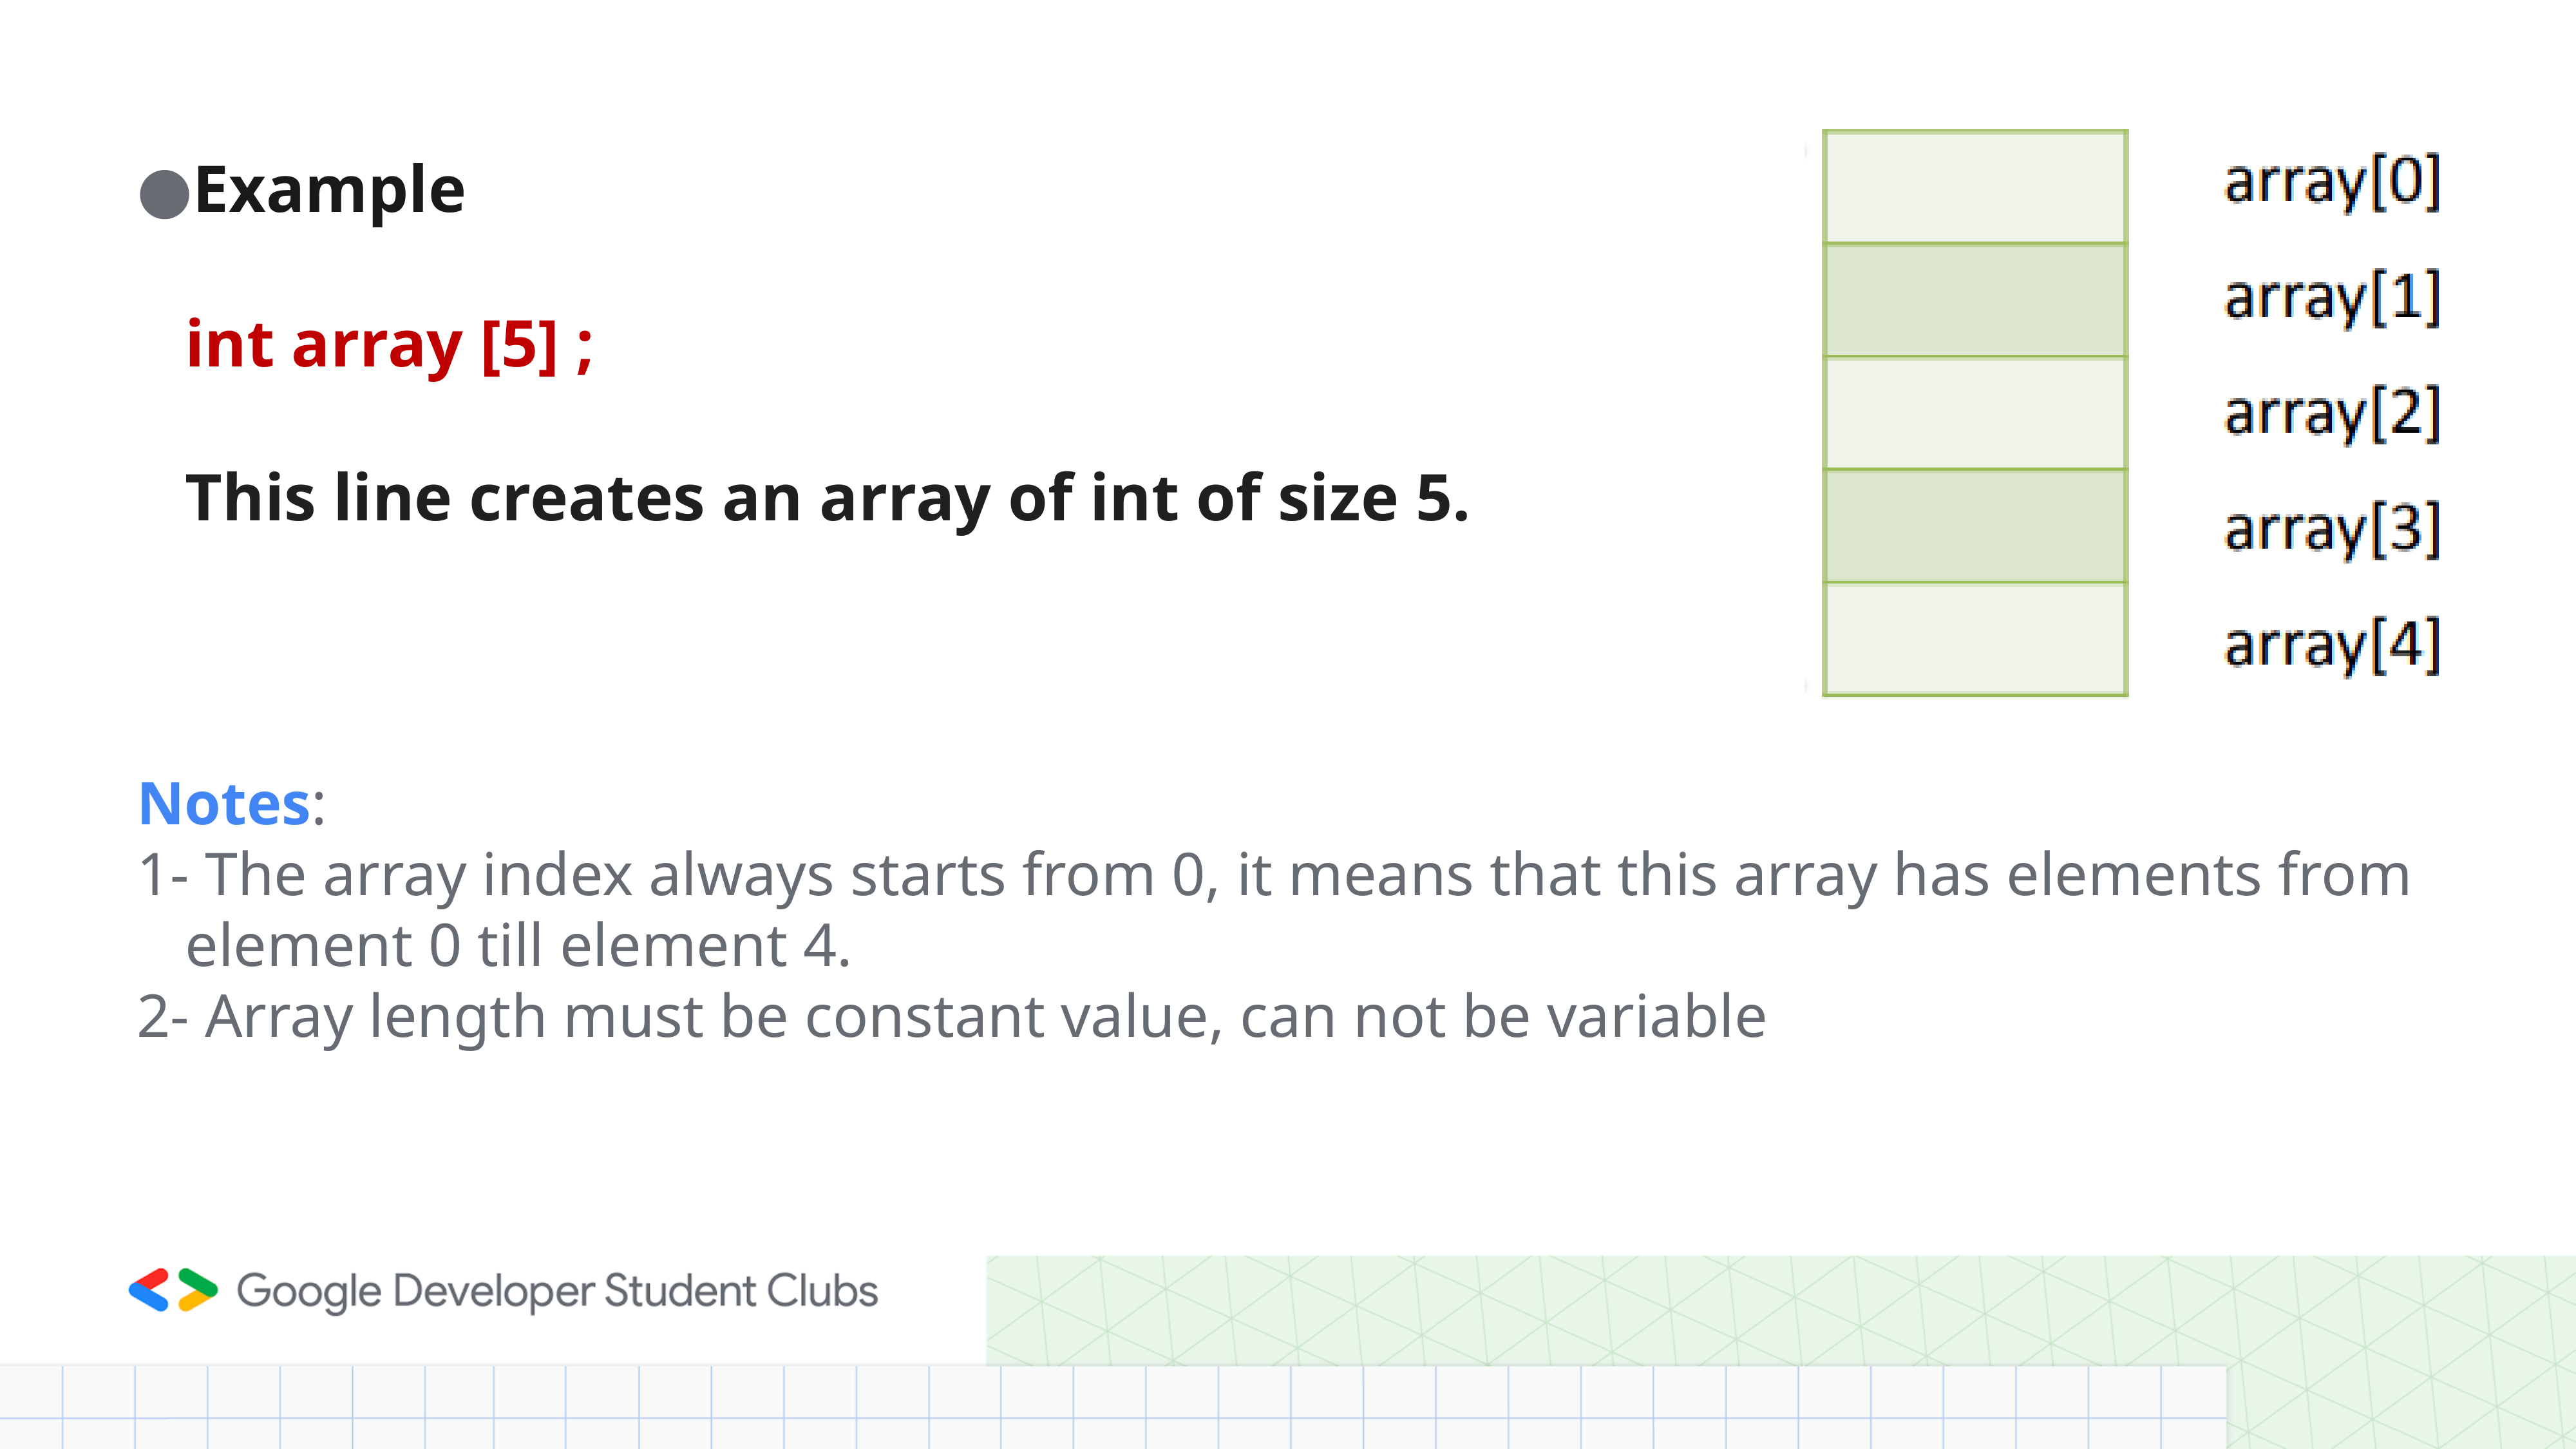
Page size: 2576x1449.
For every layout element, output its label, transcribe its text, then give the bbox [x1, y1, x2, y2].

list Example int array [5] ; This line creates an array of int of size 5. Notes: 1- The array index always starts from 0, it means that this array has elements from element 0 till element 4. 2- Array length must be constant value, can not be variable [127, 138, 2441, 1068]
picture [0, 0, 2576, 1449]
